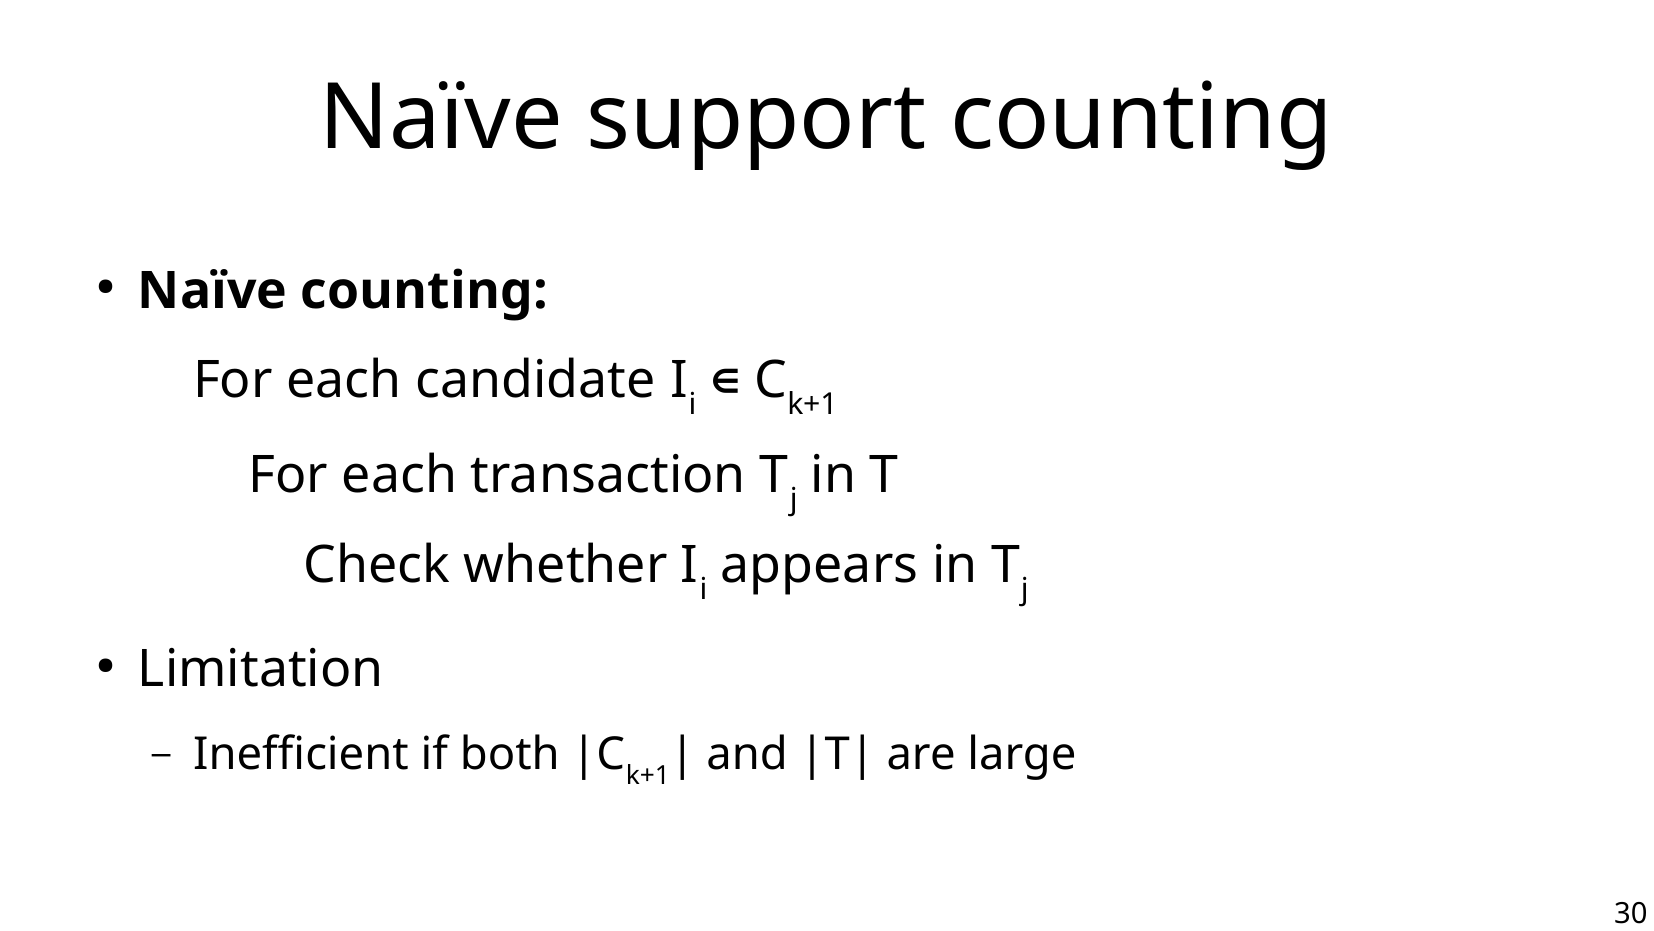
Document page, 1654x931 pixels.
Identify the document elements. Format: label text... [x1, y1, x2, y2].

list Naïve counting: For each candidate Ii ∊ Ck+1 For each transaction Tj in T Check whether Ii appears in Tj Limitation Inefficient if both |Ck+1| and |T| are large [82, 253, 1571, 793]
title Naïve support counting [82, 1, 1571, 226]
